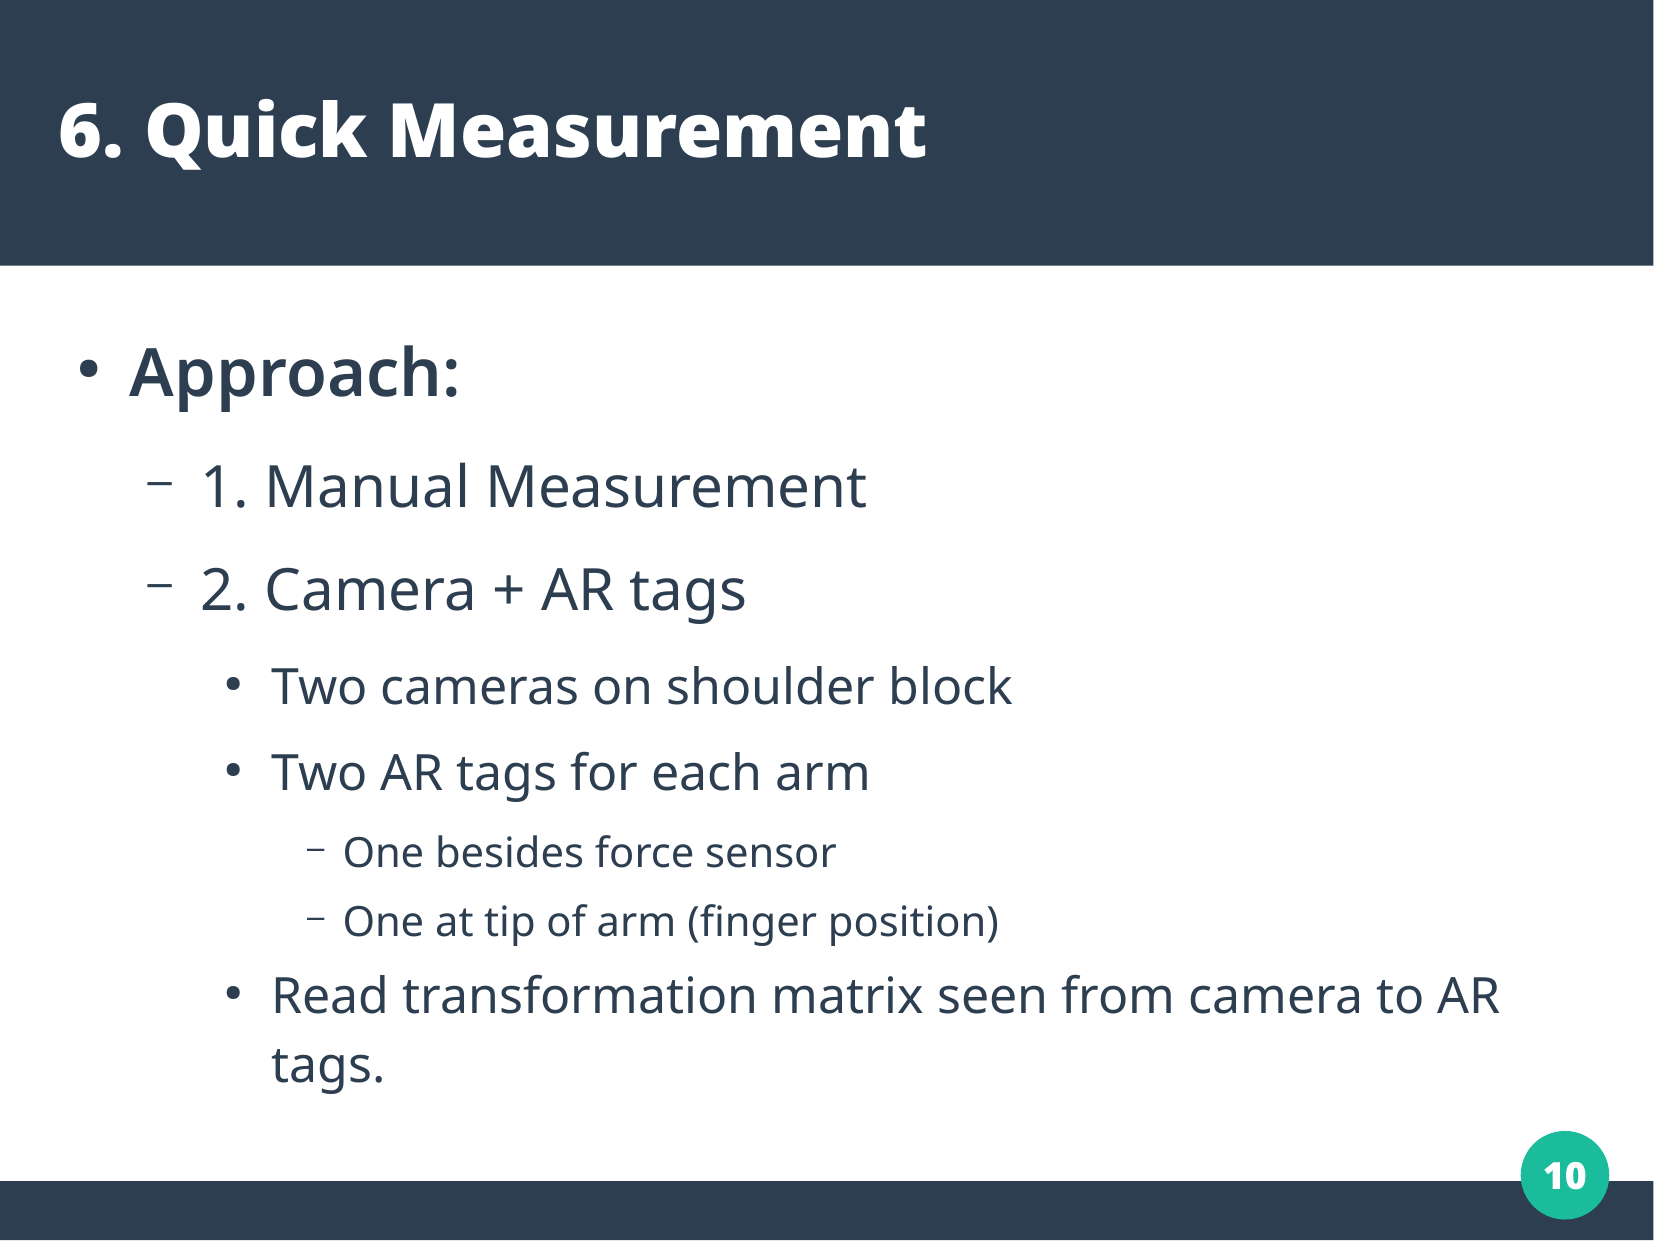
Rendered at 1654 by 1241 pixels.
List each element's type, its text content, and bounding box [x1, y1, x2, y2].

title 6. Quick Measurement [59, 49, 1595, 207]
list Approach: 1. Manual Measurement 2. Camera + AR tags Two cameras on shoulder block Two AR tags for each arm One besides force sensor One at tip of arm (finger position) Read transformation matrix seen from camera to AR tags. [59, 324, 1595, 1152]
